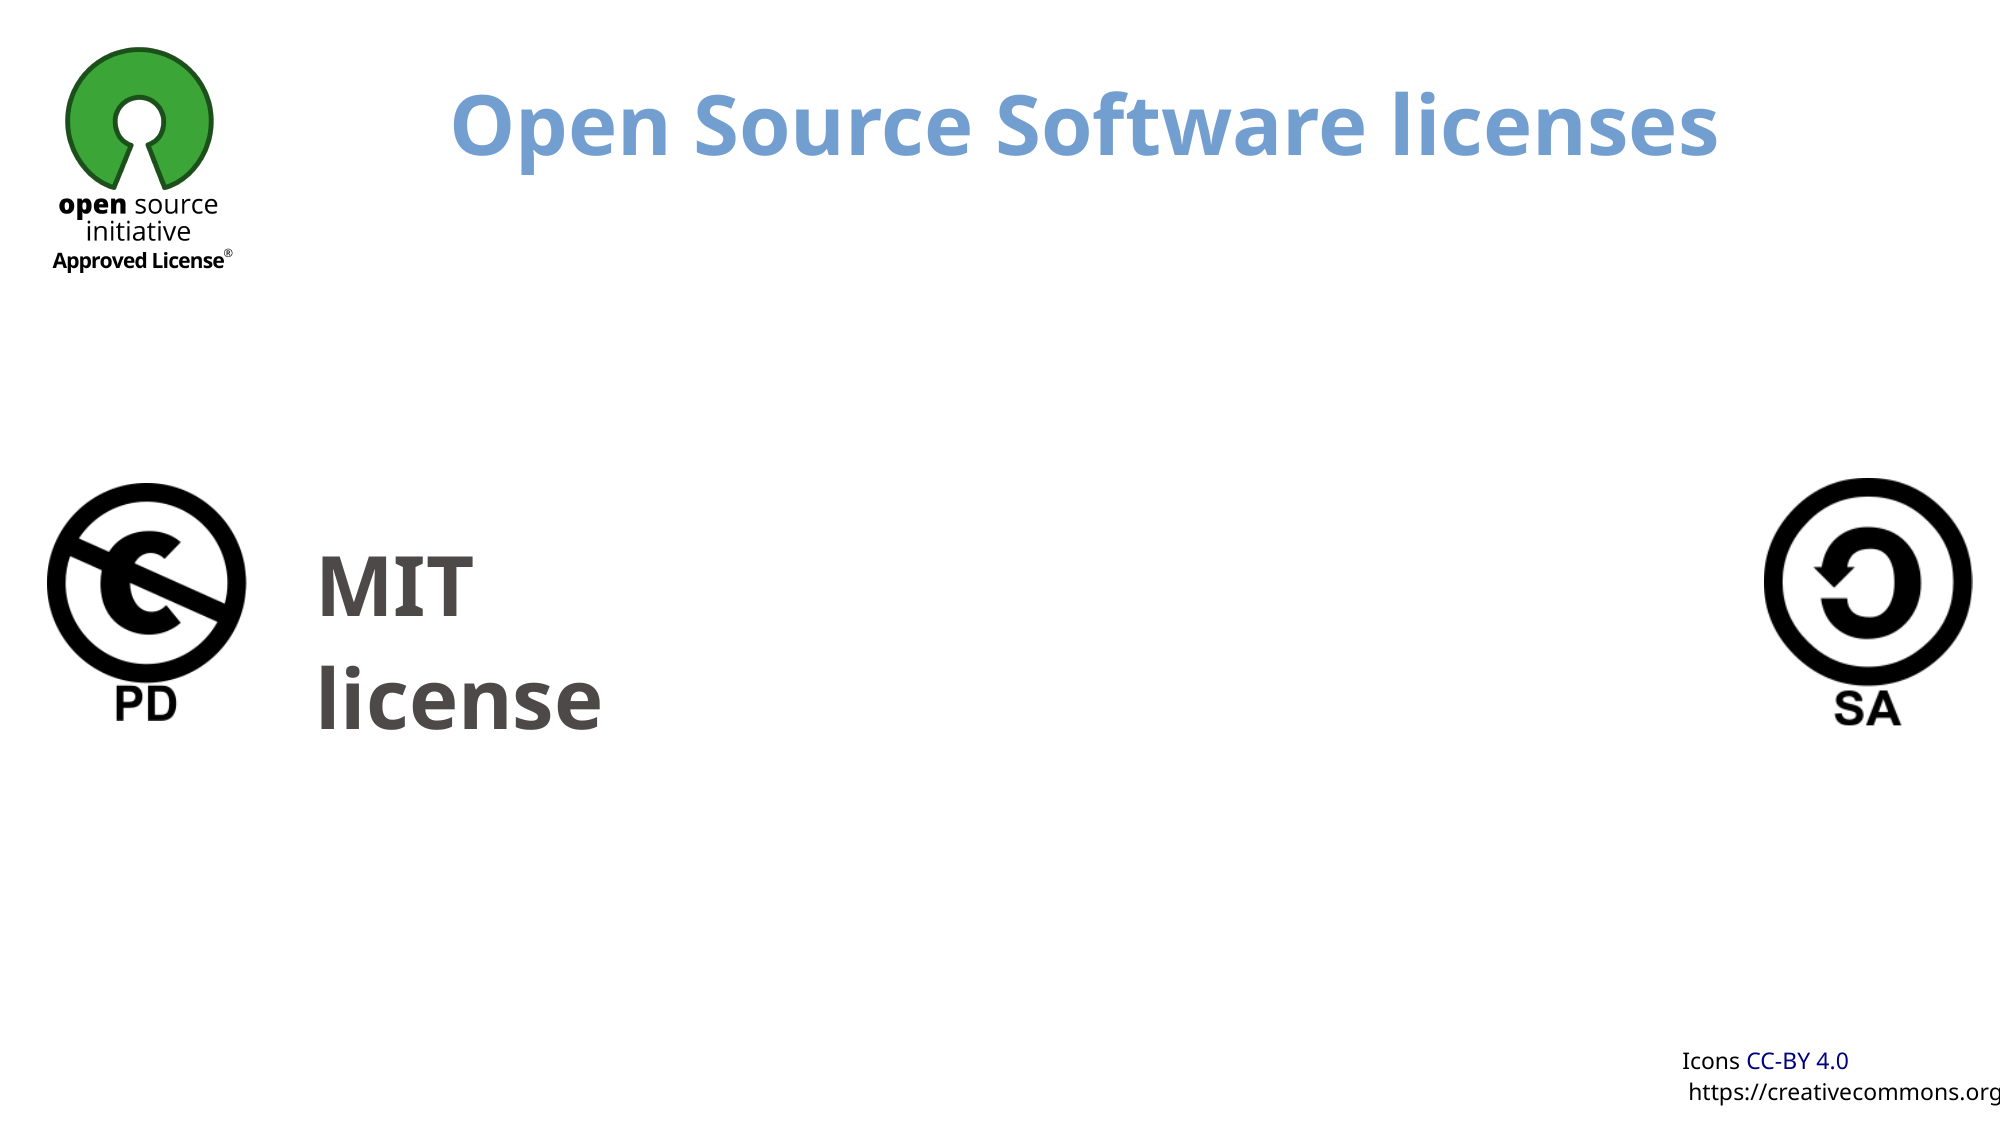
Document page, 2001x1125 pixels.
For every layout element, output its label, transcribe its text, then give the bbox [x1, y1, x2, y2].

text_box MIT license [300, 519, 733, 618]
picture [47, 483, 247, 721]
text_box Open Source Software licenses [434, 59, 1566, 212]
picture [1764, 478, 1973, 727]
picture [47, 32, 236, 284]
text_box Icons CC-BY 4.0 https://creativecommons.org/ [1667, 1037, 1985, 1099]
